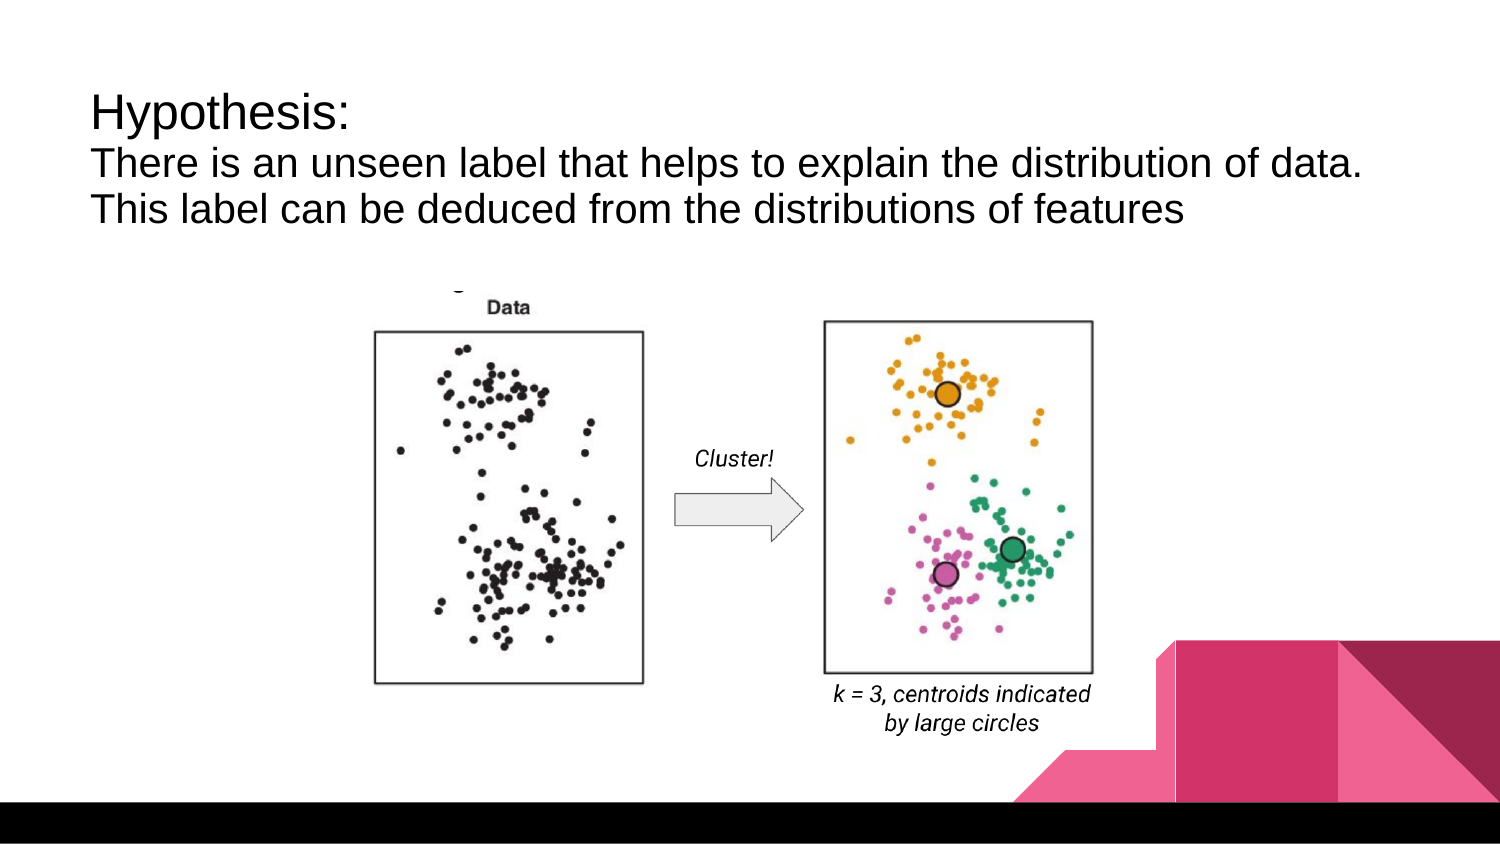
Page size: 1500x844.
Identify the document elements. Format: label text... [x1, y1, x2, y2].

title Hypothesis: There is an unseen label that helps to explain the distribution of data. This label can be deduced from the distributions of features [90, 84, 1440, 233]
picture [300, 291, 1156, 751]
